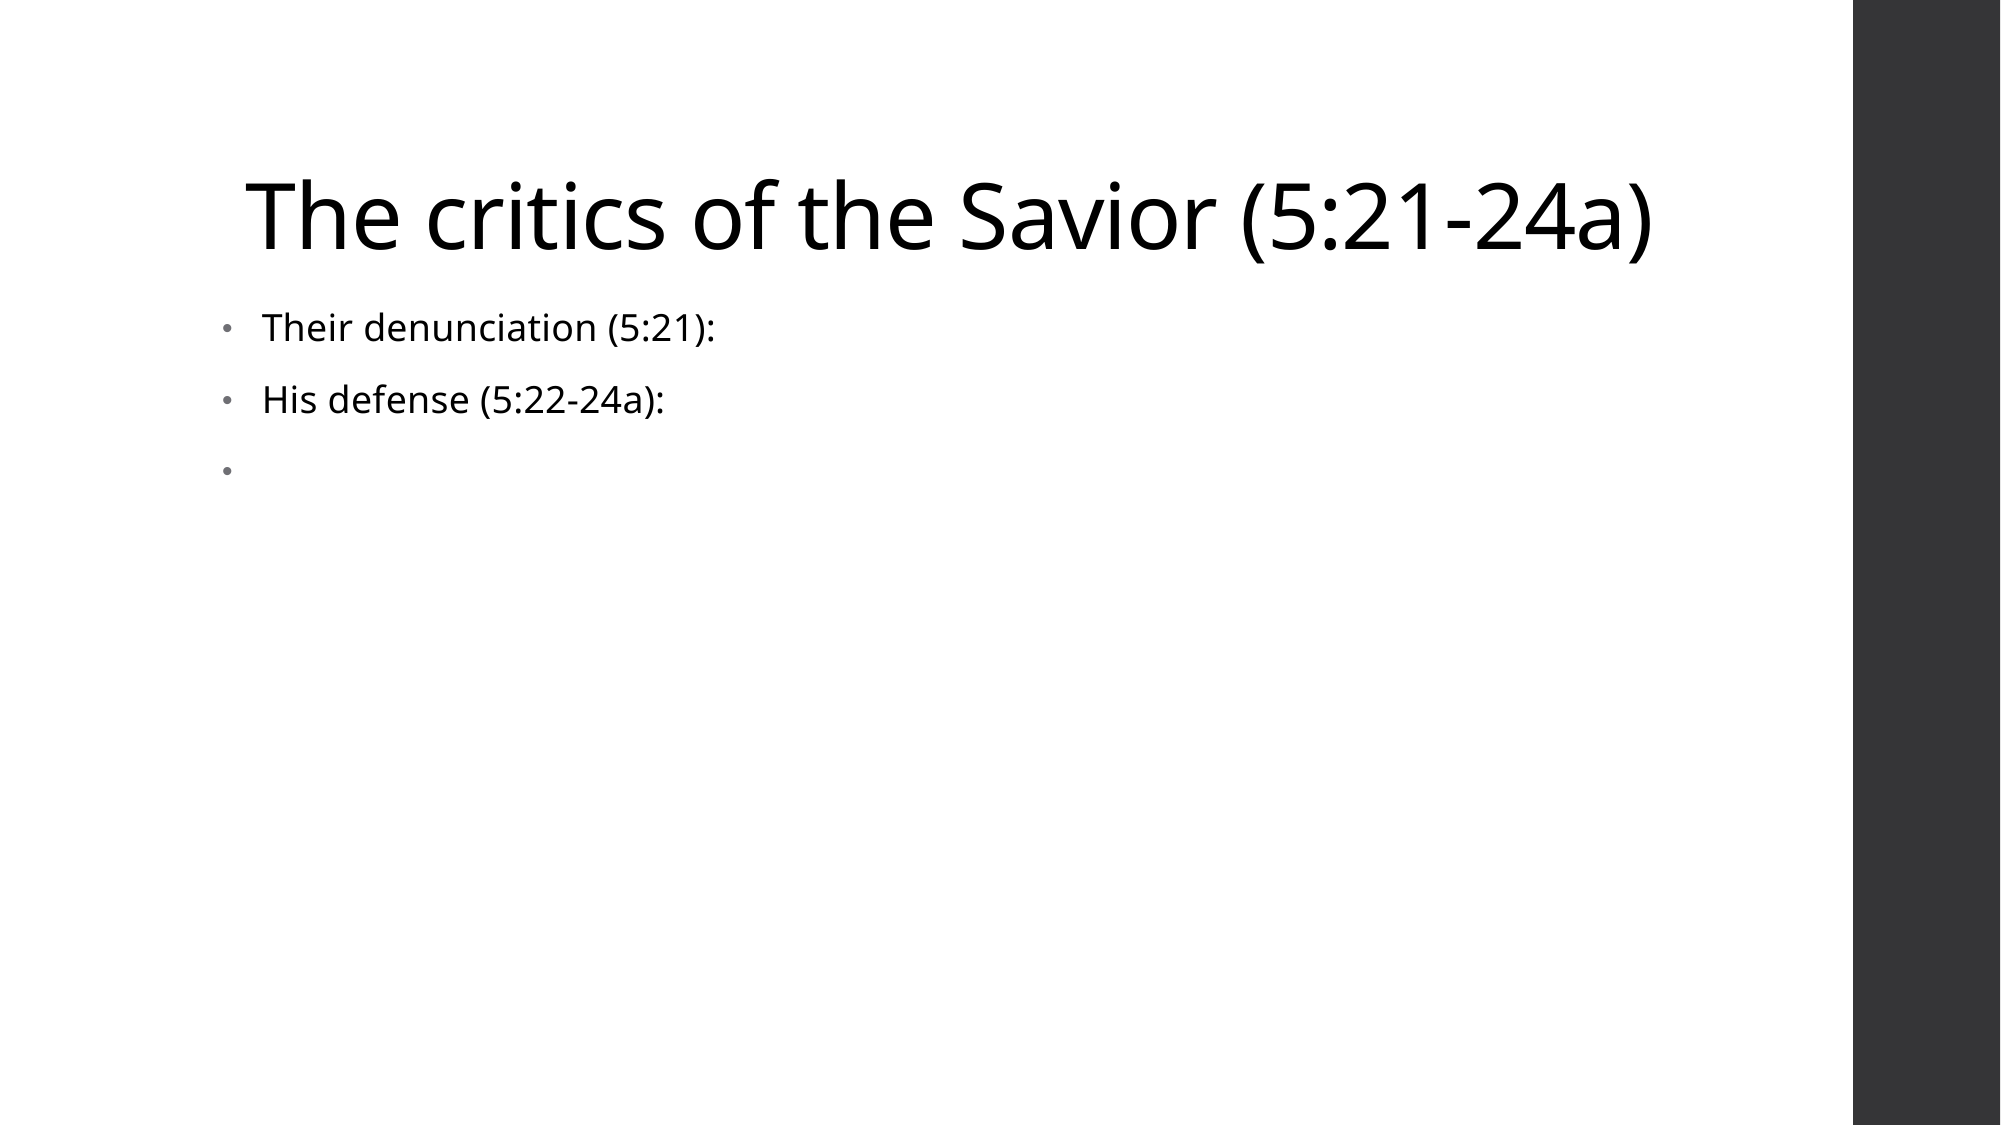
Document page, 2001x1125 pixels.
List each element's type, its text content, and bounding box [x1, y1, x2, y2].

title The critics of the Savior (5:21-24a) [206, 60, 1797, 278]
list Their denunciation (5:21): His defense (5:22-24a): [206, 299, 1617, 1014]
